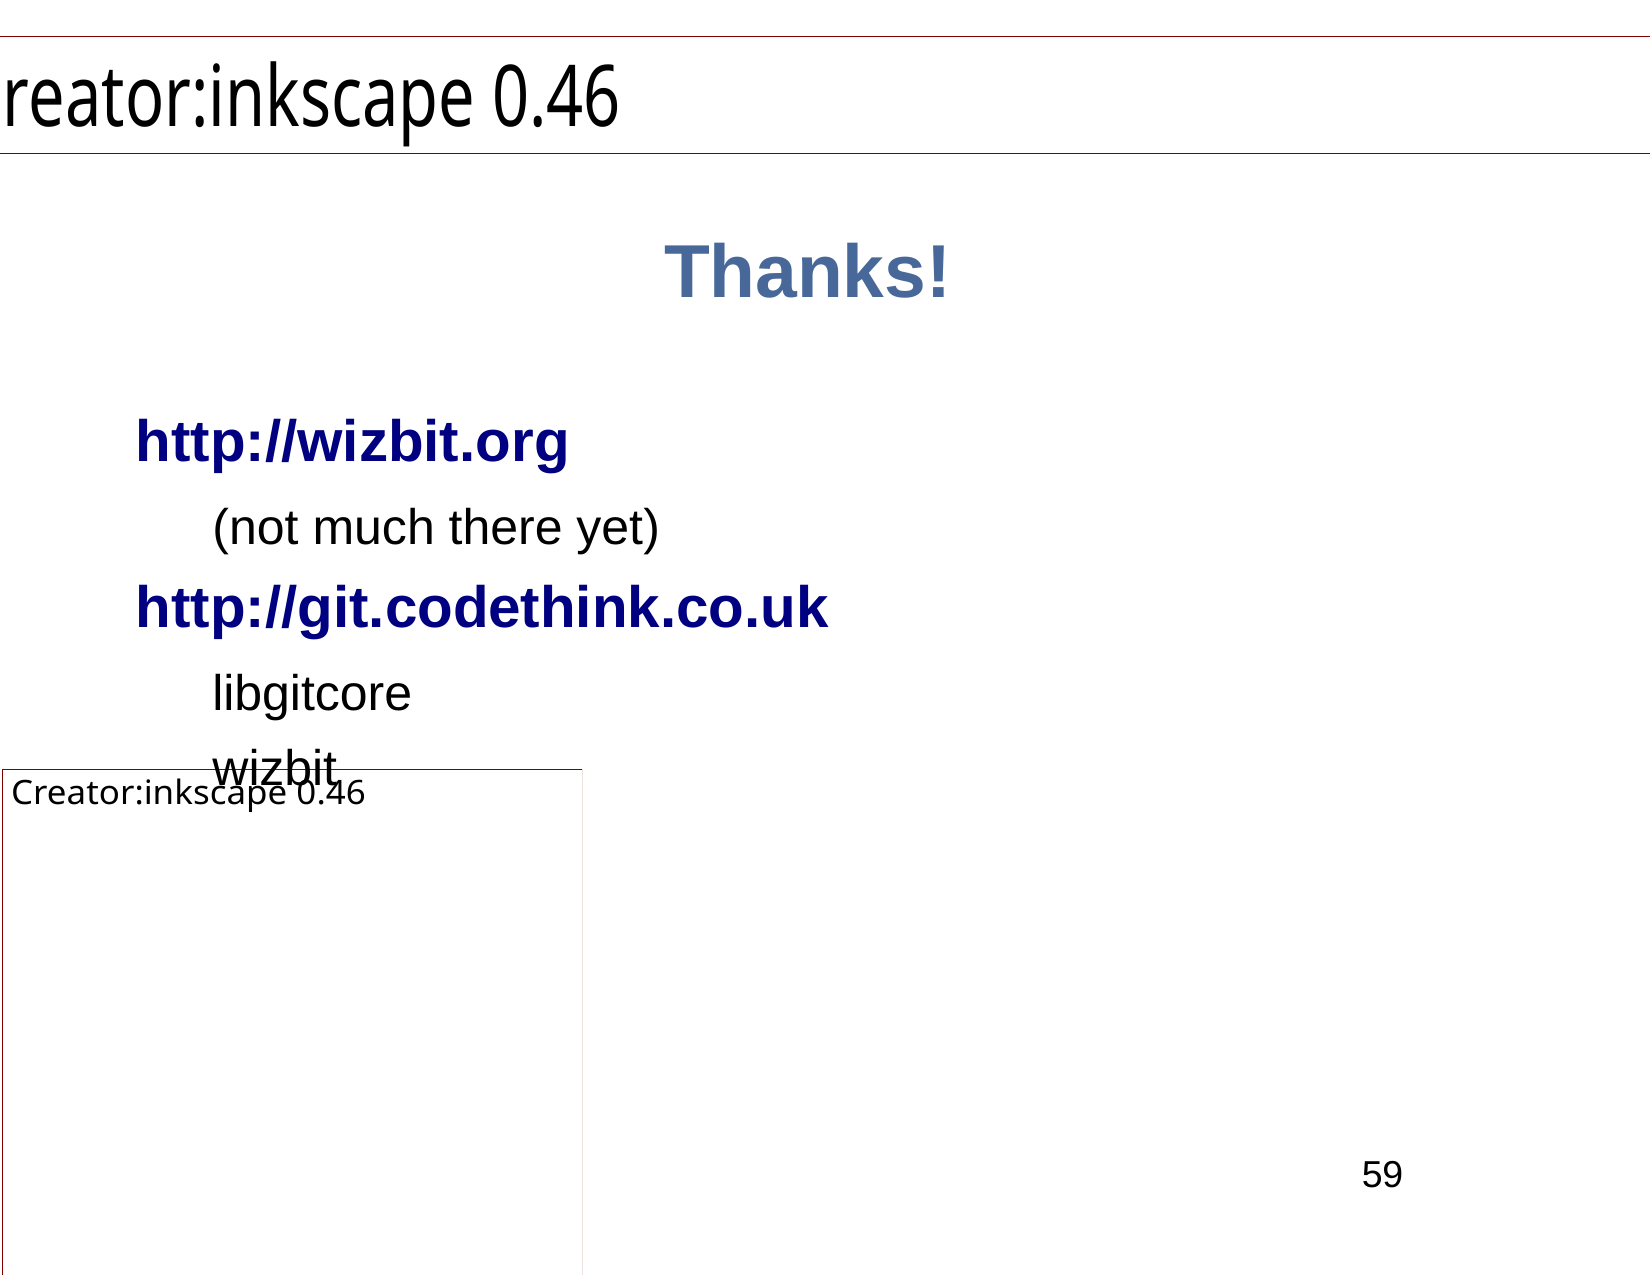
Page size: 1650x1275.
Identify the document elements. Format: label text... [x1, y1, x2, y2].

title Thanks! [118, 177, 1498, 371]
list http://wizbit.org (not much there yet) http://git.codethink.co.uk libgitcore wizbit [118, 413, 1498, 1126]
